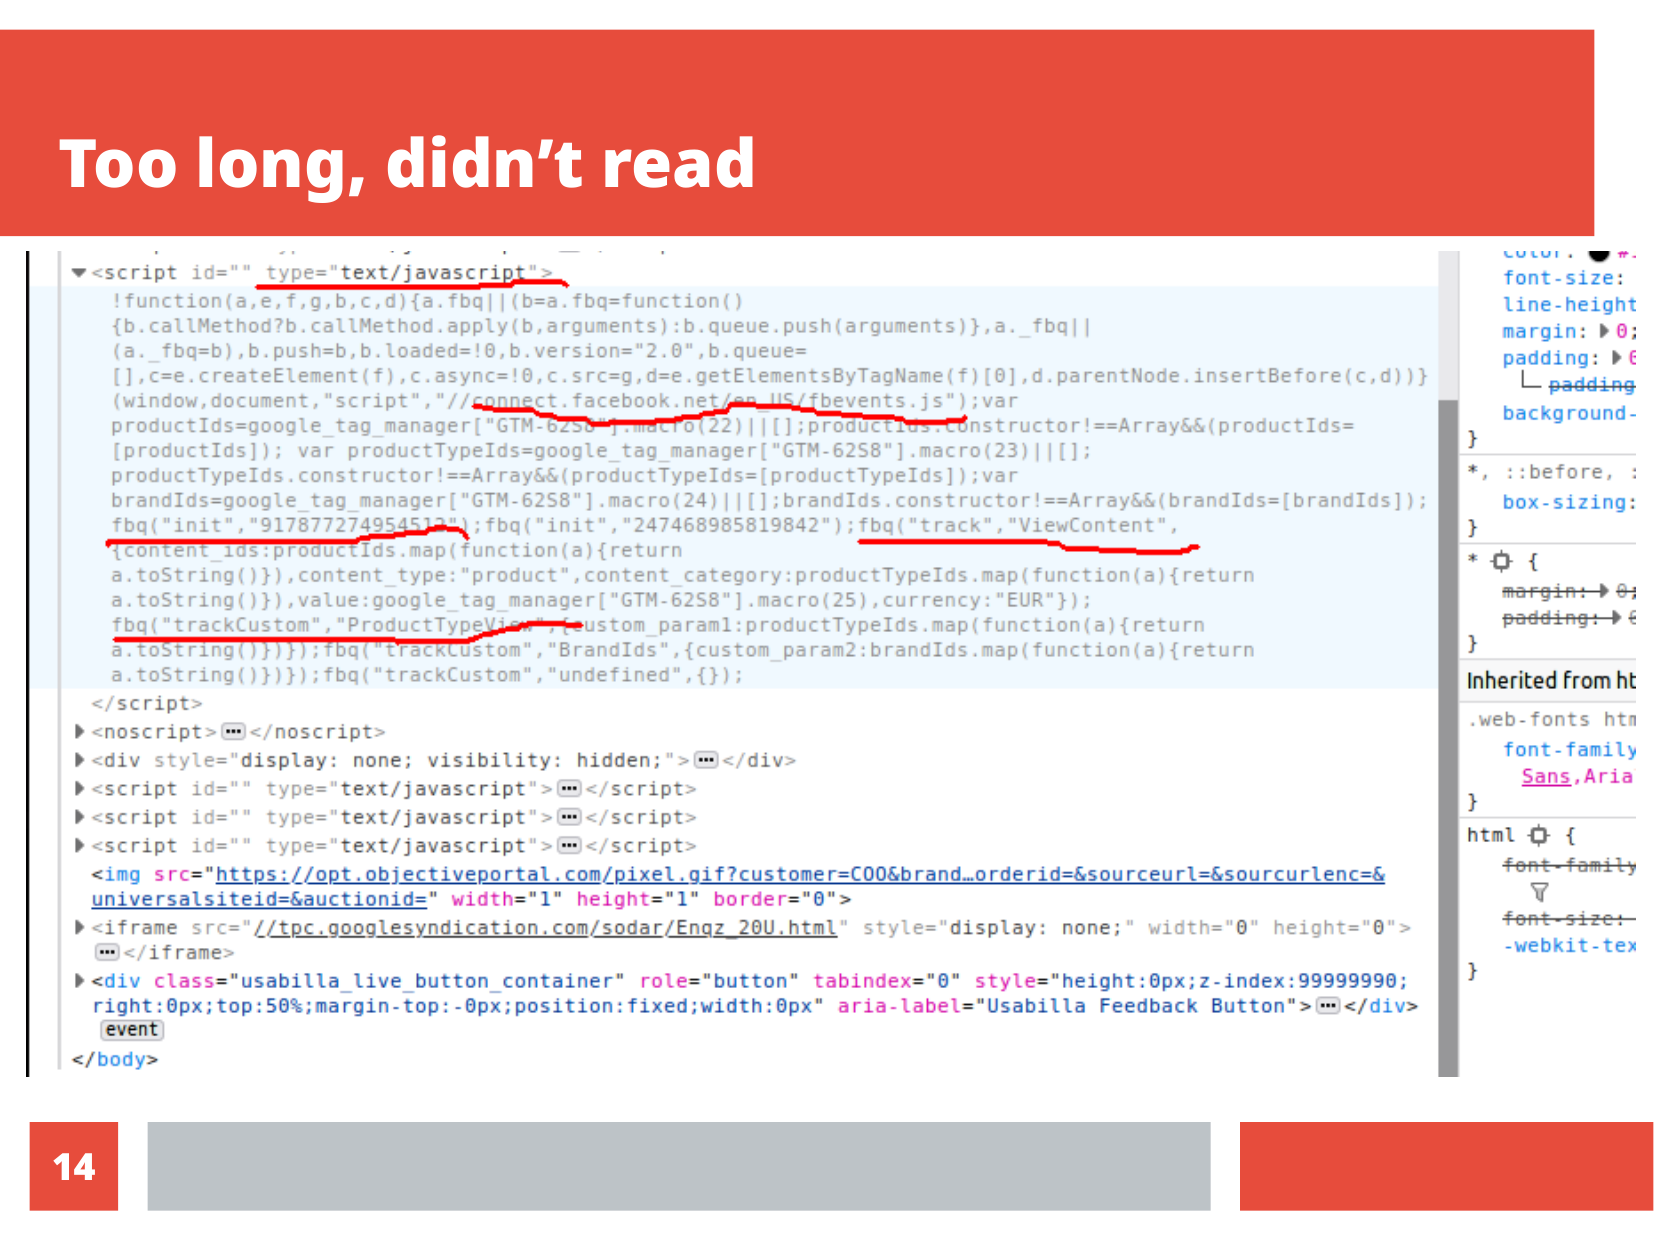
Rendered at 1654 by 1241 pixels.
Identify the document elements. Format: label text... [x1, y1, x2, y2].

title Too long, didn’t read [59, 59, 1595, 207]
picture [26, 251, 1636, 1077]
